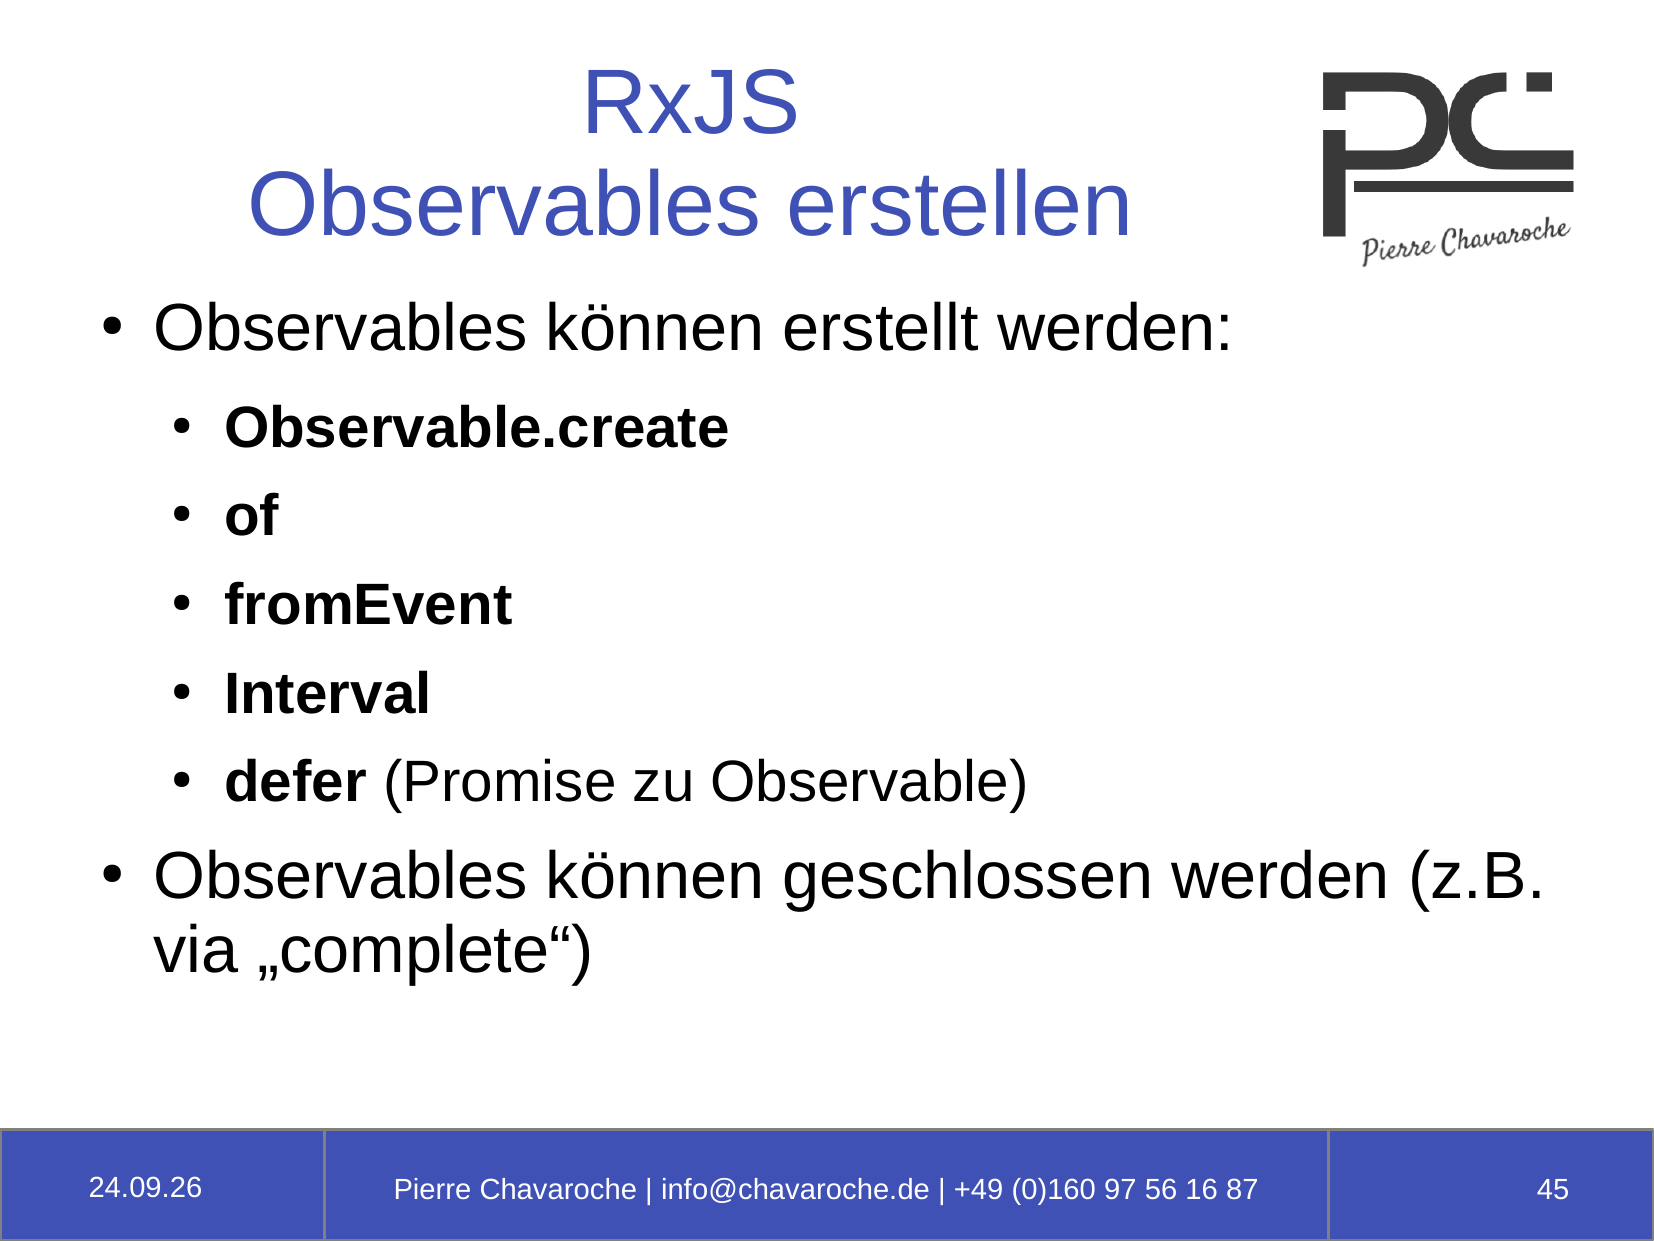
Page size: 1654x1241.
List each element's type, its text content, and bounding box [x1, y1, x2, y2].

list Observables können erstellt werden: Observable.create of fromEvent Interval defer (Promise zu Observable) Observables können geschlossen werden (z.B. via „complete“) [82, 290, 1571, 1109]
picture [1307, 29, 1589, 311]
title RxJS Observables erstellen [82, 49, 1300, 257]
